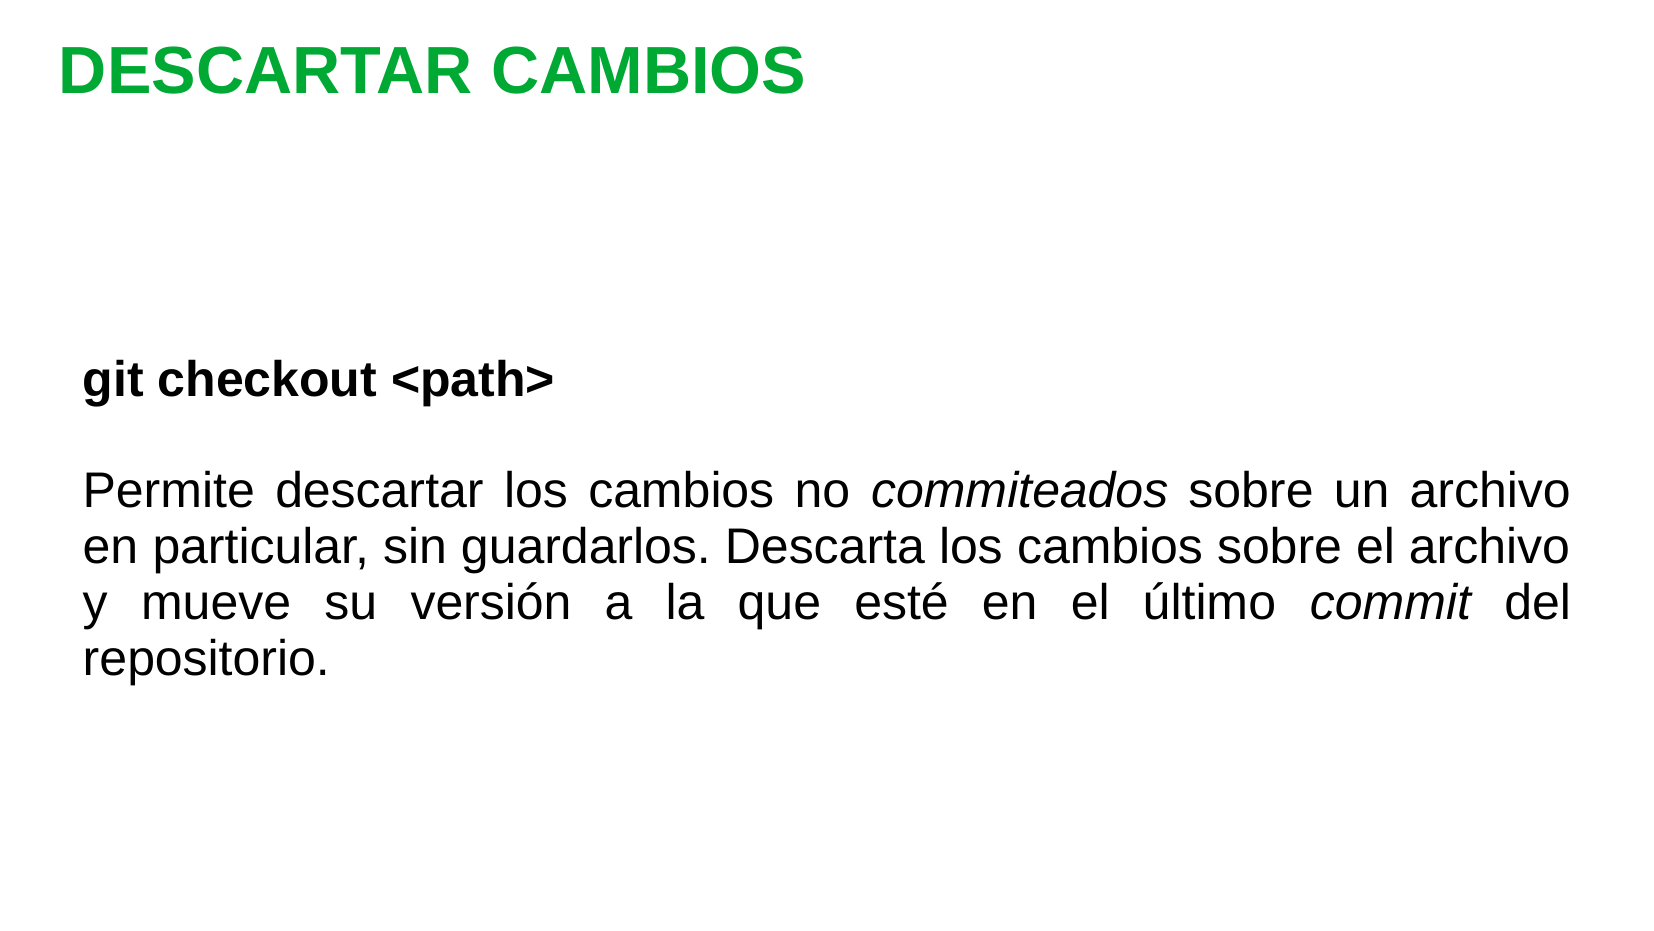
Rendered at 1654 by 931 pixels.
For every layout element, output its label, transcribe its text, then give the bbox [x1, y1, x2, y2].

subtitle git checkout <path> Permite descartar los cambios no commiteados sobre un archivo en particular, sin guardarlos. Descarta los cambios sobre el archivo y mueve su versión a la que esté en el último commit del repositorio. [82, 155, 1571, 881]
title DESCARTAR CAMBIOS [59, 24, 1548, 118]
